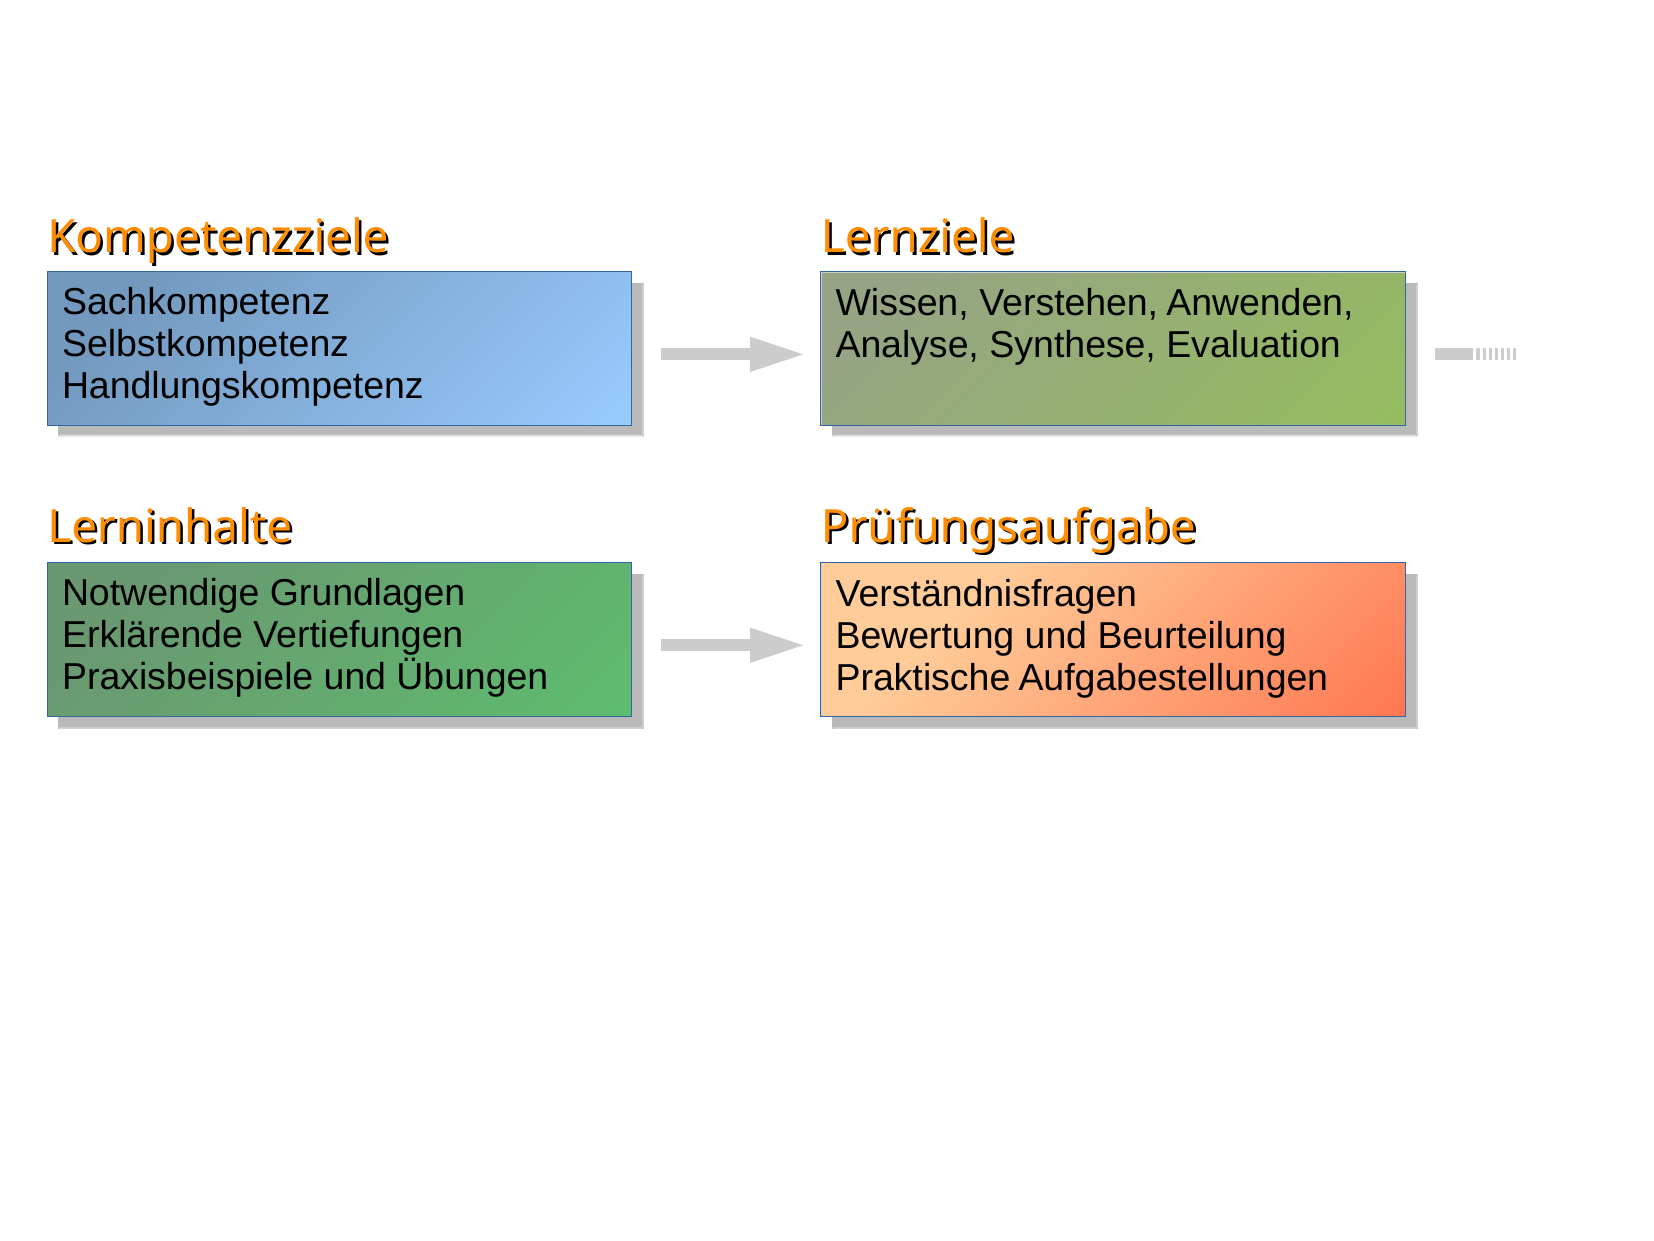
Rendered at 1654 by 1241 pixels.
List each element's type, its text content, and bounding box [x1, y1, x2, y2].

text_box [47, 271, 632, 426]
text_box Verständnisfragen Bewertung und Beurteilung Praktische Aufgabestellungen [820, 564, 1412, 659]
text_box Sachkompetenz Selbstkompetenz Handlungskompetenz [47, 273, 591, 414]
text_box [47, 562, 632, 717]
text_box Wissen, Verstehen, Anwenden, Analyse, Synthese, Evaluation [820, 273, 1412, 368]
text_box Lernziele [820, 203, 1276, 269]
text_box Notwendige Grundlagen Erklärende Vertiefungen Praxisbeispiele und Übungen [47, 563, 591, 705]
text_box [820, 368, 1406, 426]
text_box [820, 659, 1406, 717]
text_box Kompetenzziele [47, 203, 465, 269]
text_box Prüfungsaufgabe [820, 493, 1276, 558]
text_box Lerninhalte [47, 493, 465, 558]
